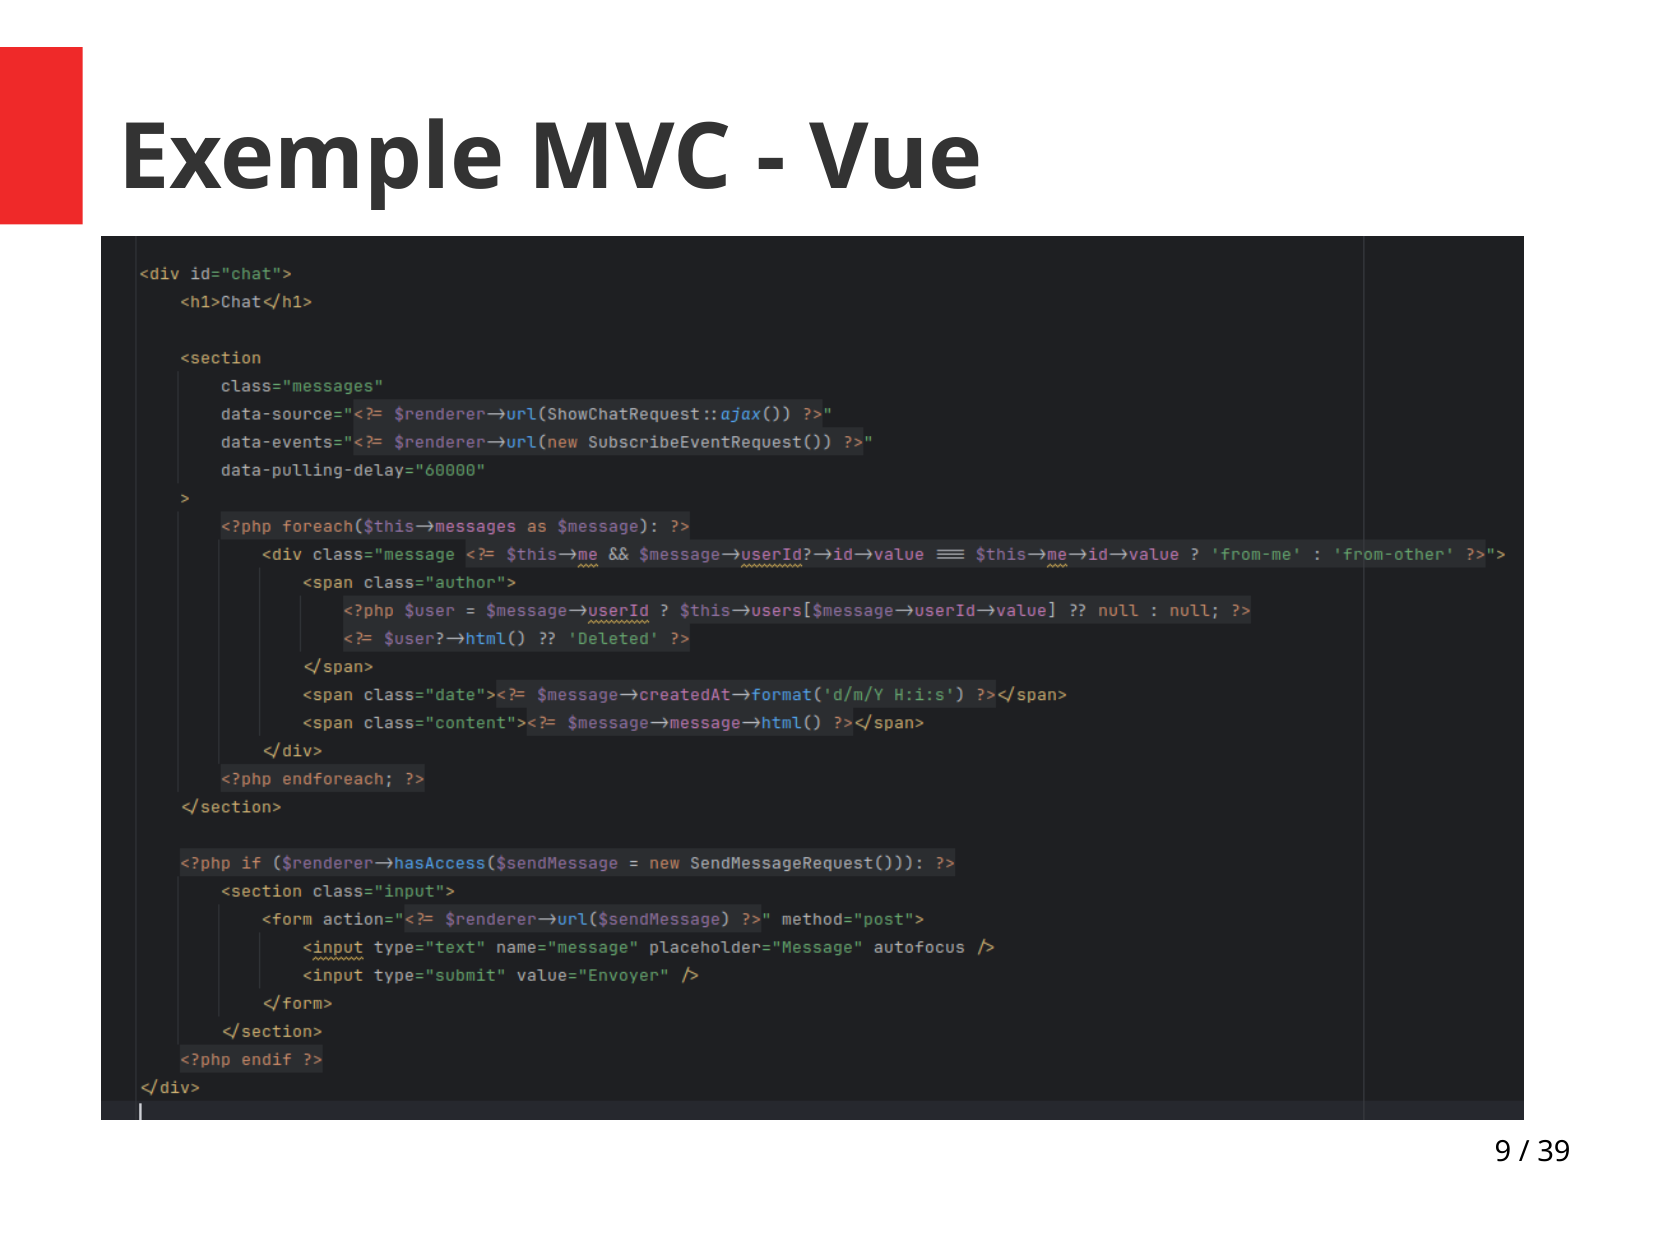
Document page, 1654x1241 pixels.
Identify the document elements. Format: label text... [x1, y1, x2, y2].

picture [101, 236, 1524, 1120]
title Exemple MVC - Vue [118, 49, 1571, 257]
